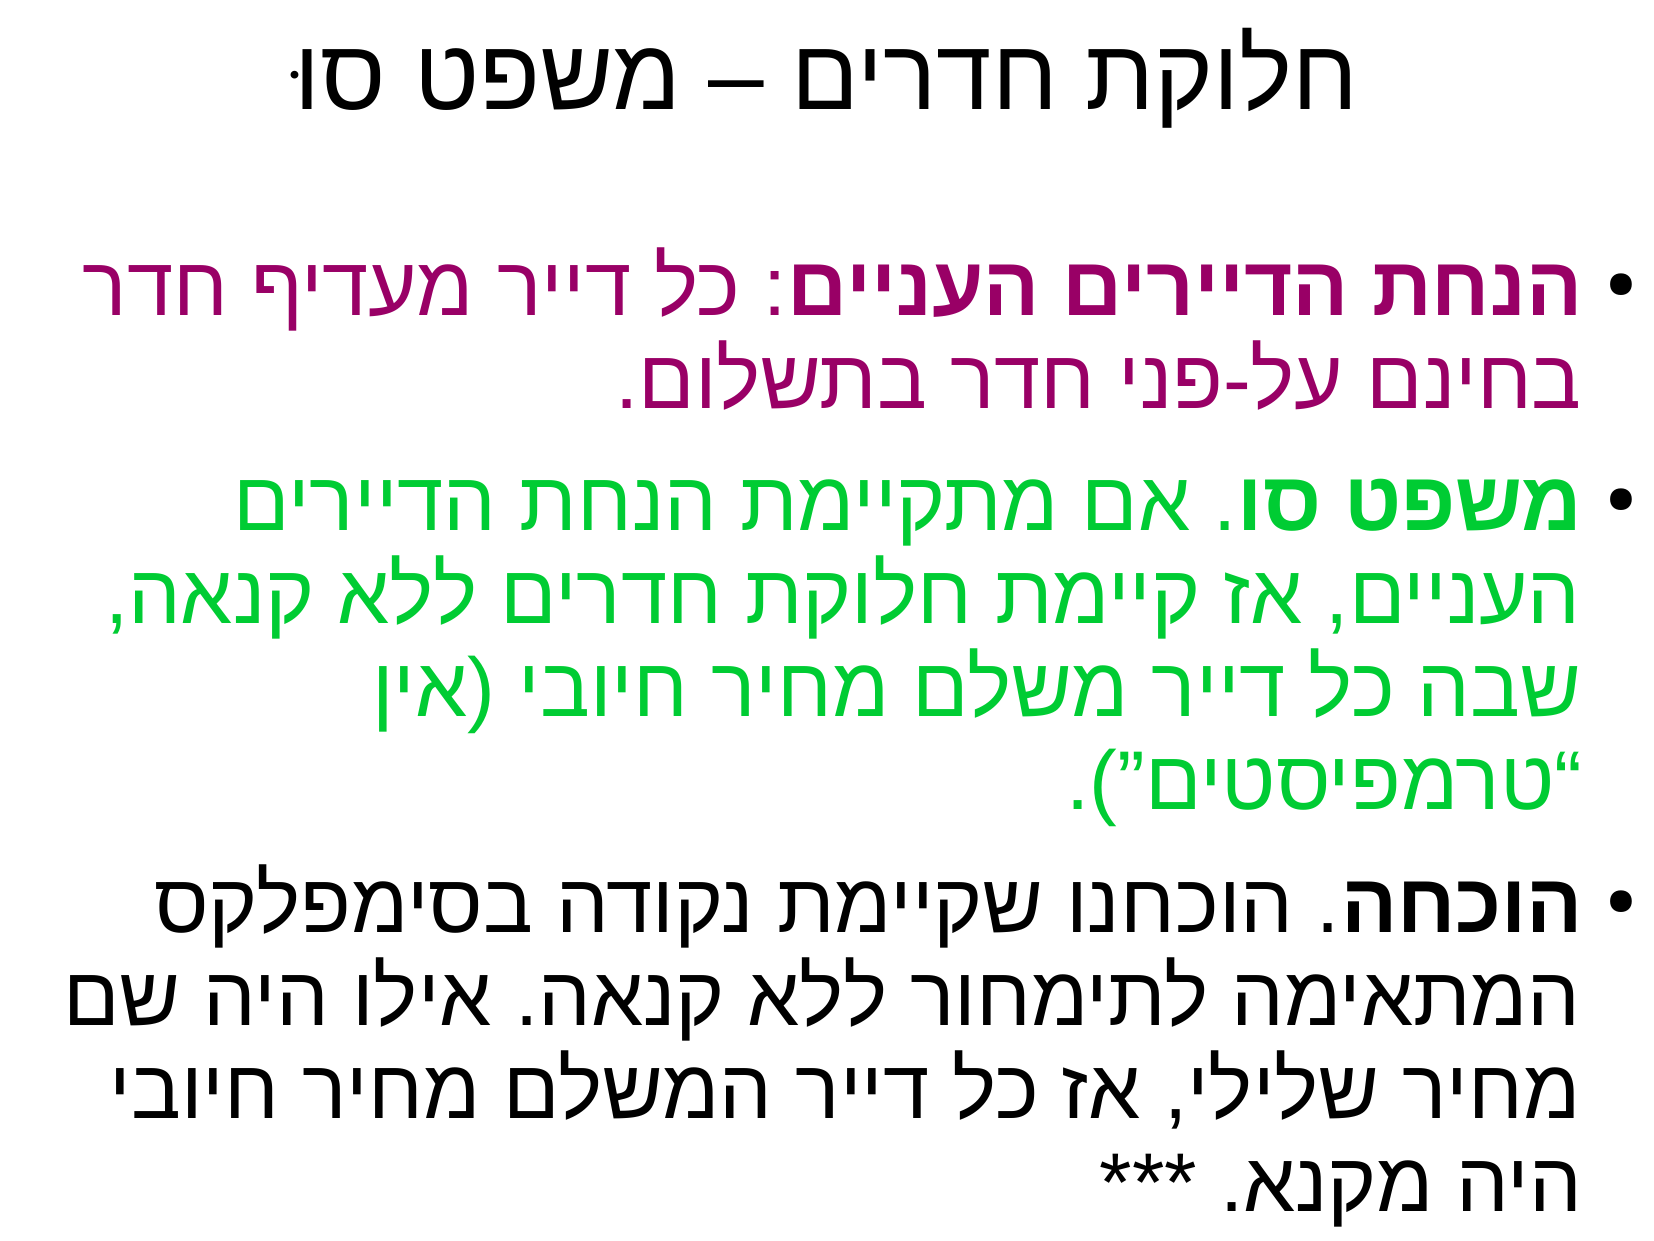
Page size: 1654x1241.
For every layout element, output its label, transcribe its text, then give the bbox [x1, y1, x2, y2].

title חלוקת חדרים – משפט סוּ [0, 0, 1654, 151]
list הנחת הדיירים העניים: כל דייר מעדיף חדר בחינם על-פני חדר בתשלום. משפט סו. אם מתקיימת הנחת הדיירים העניים, אז קיימת חלוקת חדרים ללא קנאה, שבה כל דייר משלם מחיר חיובי (אין “טרמפיסטים”). הוכחה. הוכחנו שקיימת נקודה בסימפלקס המתאימה לתימחור ללא קנאה. אילו היה שם מחיר שלילי, אז כל דייר המשלם מחיר חיובי היה מקנא. *** [0, 240, 1654, 1231]
